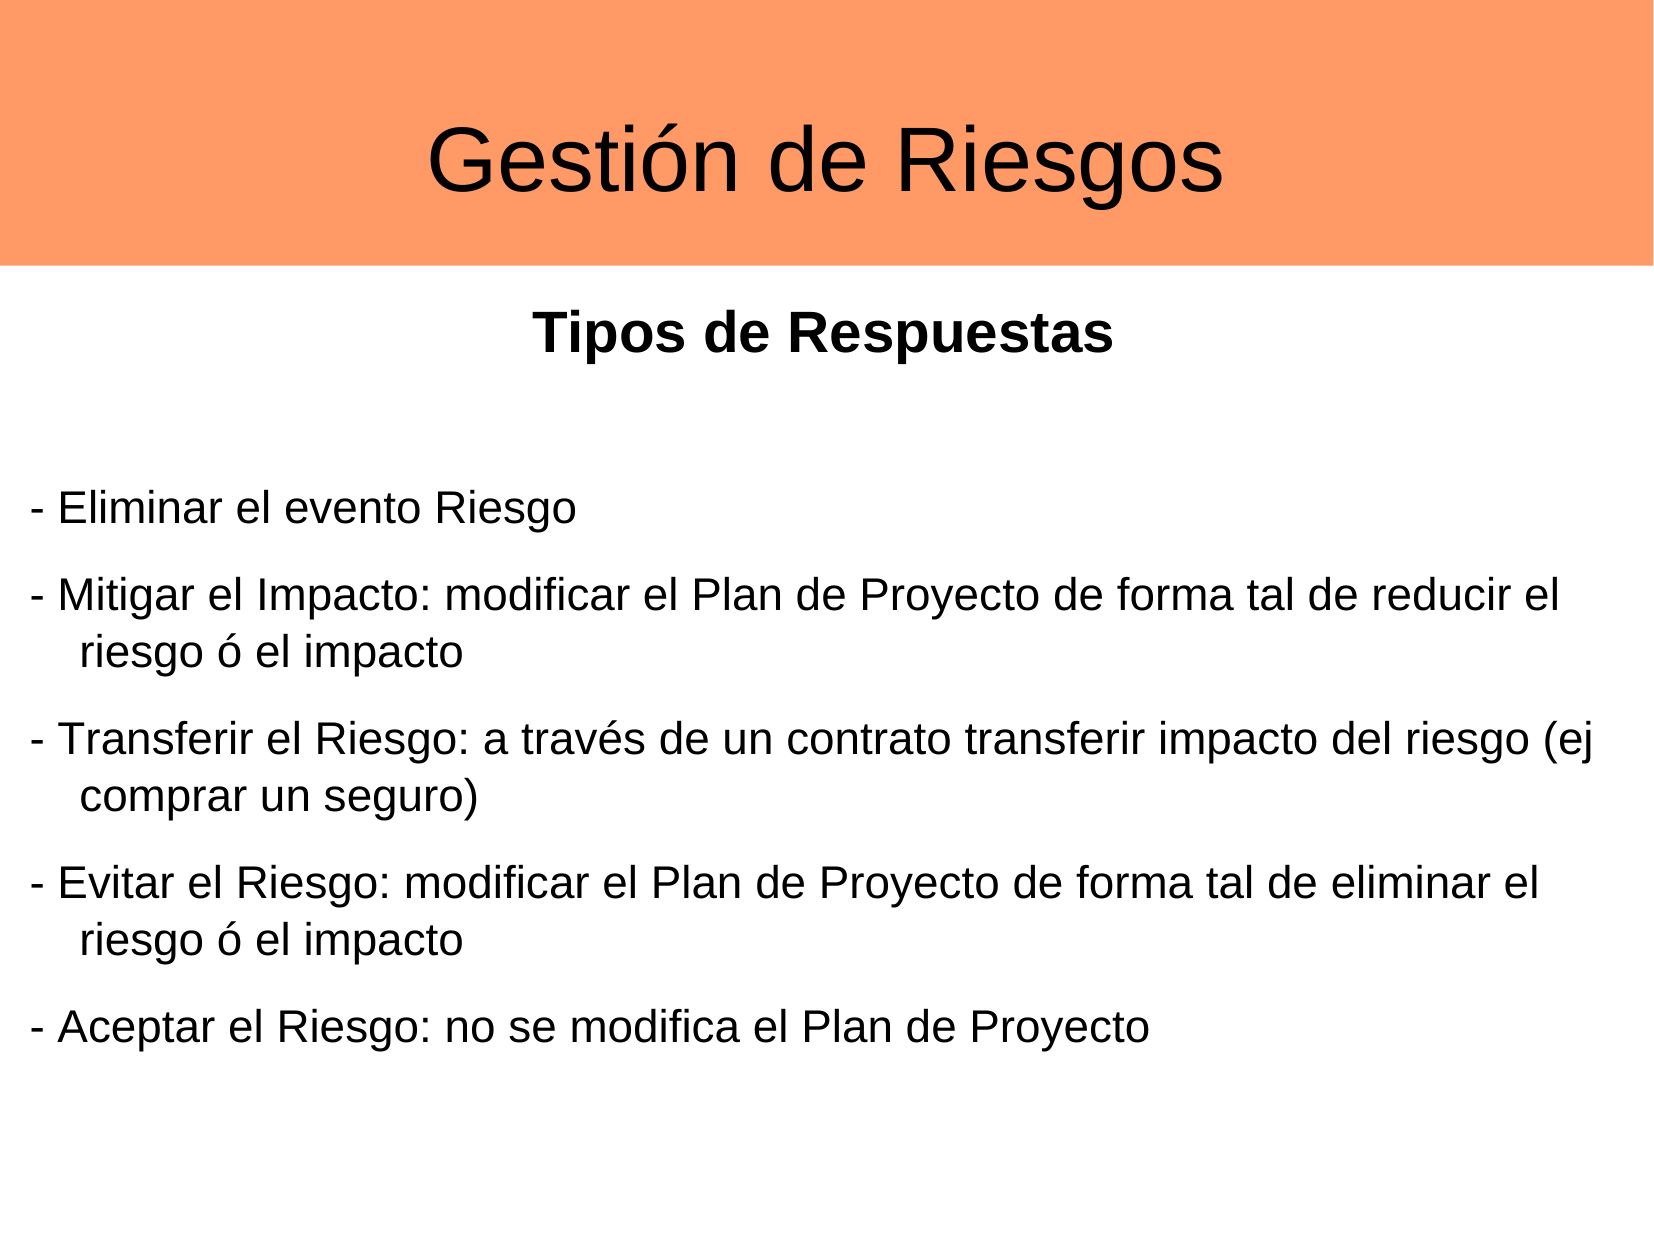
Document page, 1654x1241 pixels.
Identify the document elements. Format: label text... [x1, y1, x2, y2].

text_box Gestión de Riesgos [82, 56, 1571, 249]
text_box Tipos de Respuestas - Eliminar el evento Riesgo - Mitigar el Impacto: modificar el Plan de Proyecto de forma tal de reducir el riesgo ó el impacto - Transferir el Riesgo: a través de un contrato transferir impacto del riesgo (ej comprar un seguro) - Evitar el Riesgo: modificar el Plan de Proyecto de forma tal de eliminar el riesgo ó el impacto - Aceptar el Riesgo: no se modifica el Plan de Proyecto [23, 291, 1618, 1199]
text_box [0, 0, 1654, 266]
